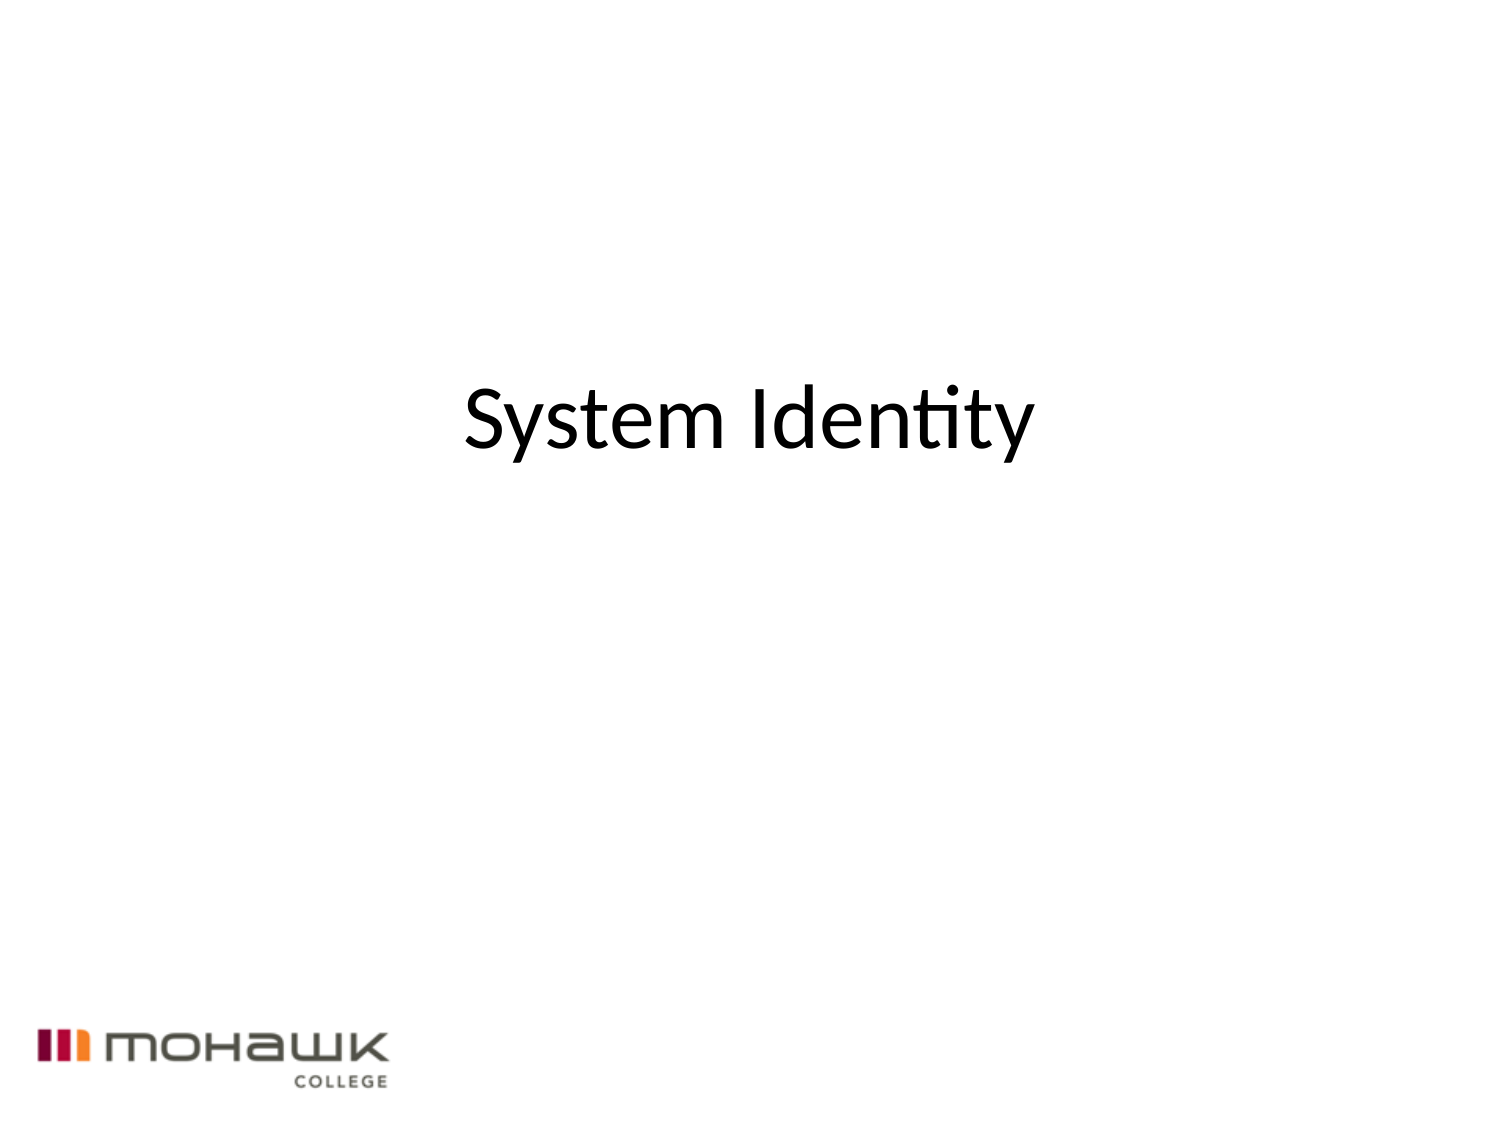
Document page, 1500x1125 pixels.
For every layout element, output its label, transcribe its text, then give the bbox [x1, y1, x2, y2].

picture [5, 1000, 422, 1118]
title System Identity [112, 349, 1388, 591]
